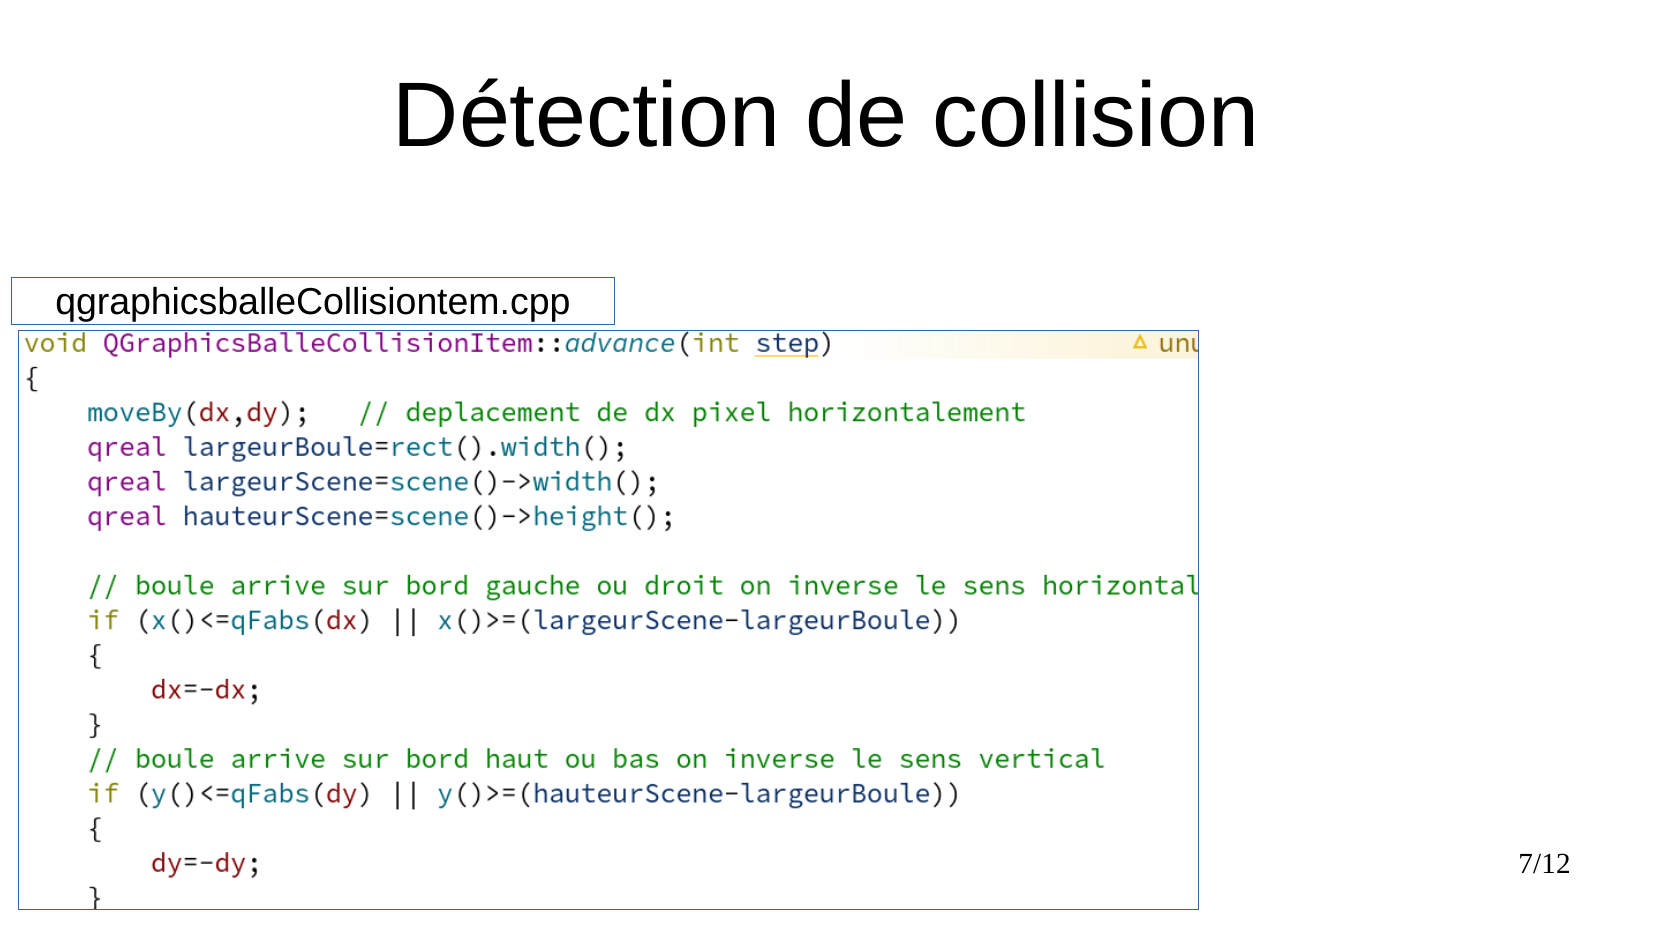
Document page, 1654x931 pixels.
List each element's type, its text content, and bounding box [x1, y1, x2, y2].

picture [18, 330, 1199, 910]
text_box qgraphicsballeCollisiontem.cpp [11, 277, 615, 325]
title Détection de collision [82, 37, 1571, 193]
